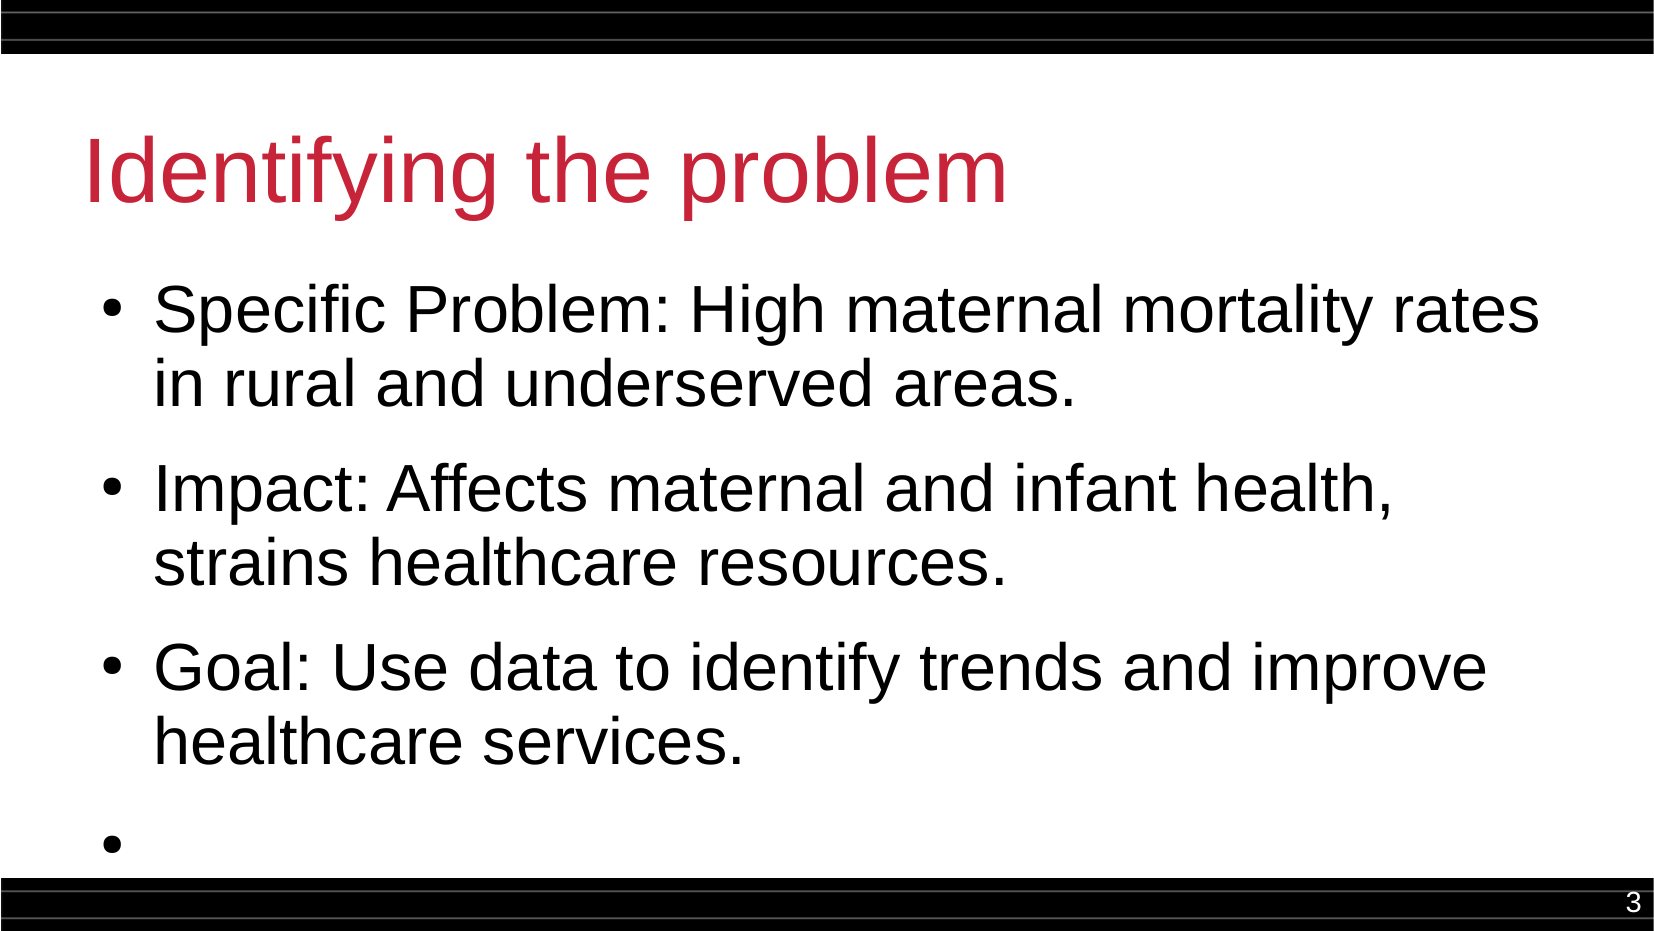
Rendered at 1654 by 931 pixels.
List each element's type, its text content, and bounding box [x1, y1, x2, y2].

picture [1, 878, 1654, 931]
picture [1, 0, 1654, 54]
title Identifying the problem [82, 92, 1571, 249]
list Specific Problem: High maternal mortality rates in rural and underserved areas. Impact: Affects maternal and infant health, strains healthcare resources. Goal: Use data to identify trends and improve healthcare services. [82, 271, 1571, 851]
